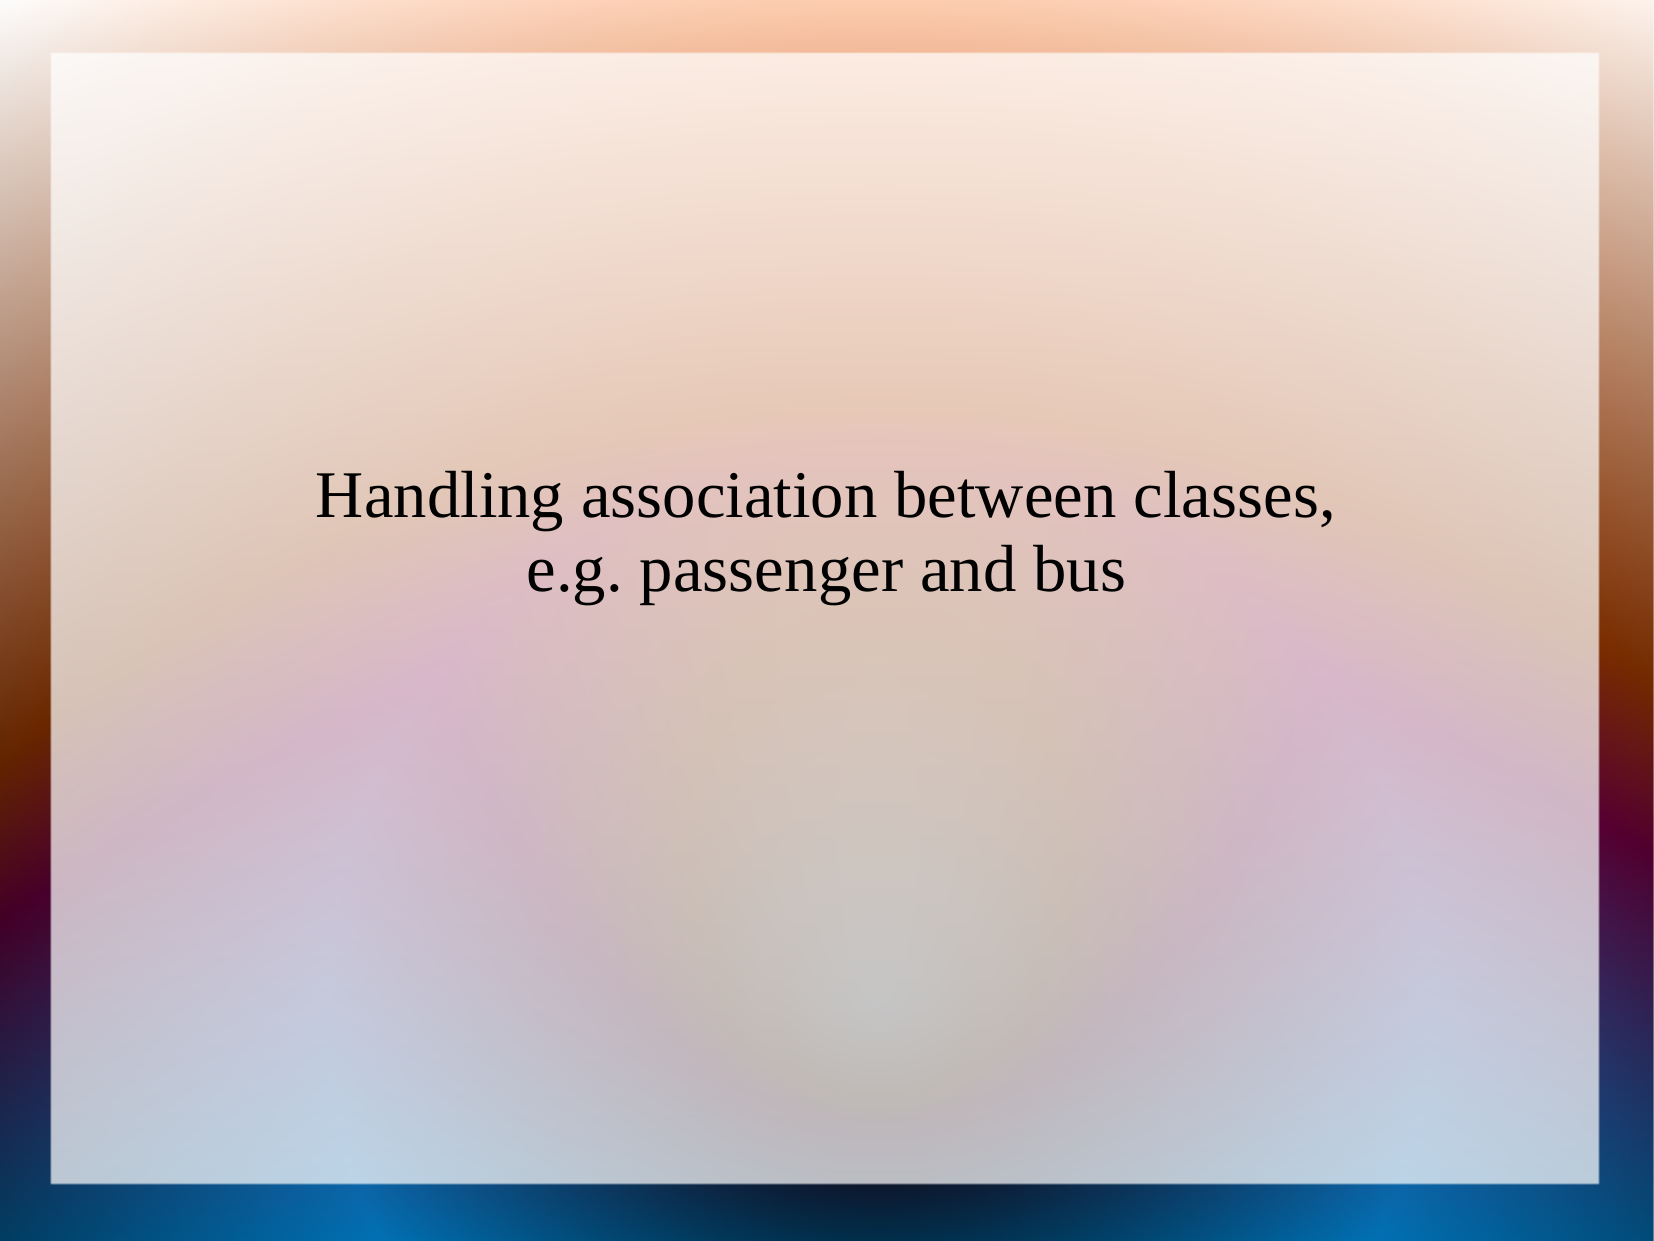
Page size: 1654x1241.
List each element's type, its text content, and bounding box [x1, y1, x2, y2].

picture [0, 0, 1654, 1241]
subtitle Handling association between classes, e.g. passenger and bus [82, 55, 1571, 1010]
